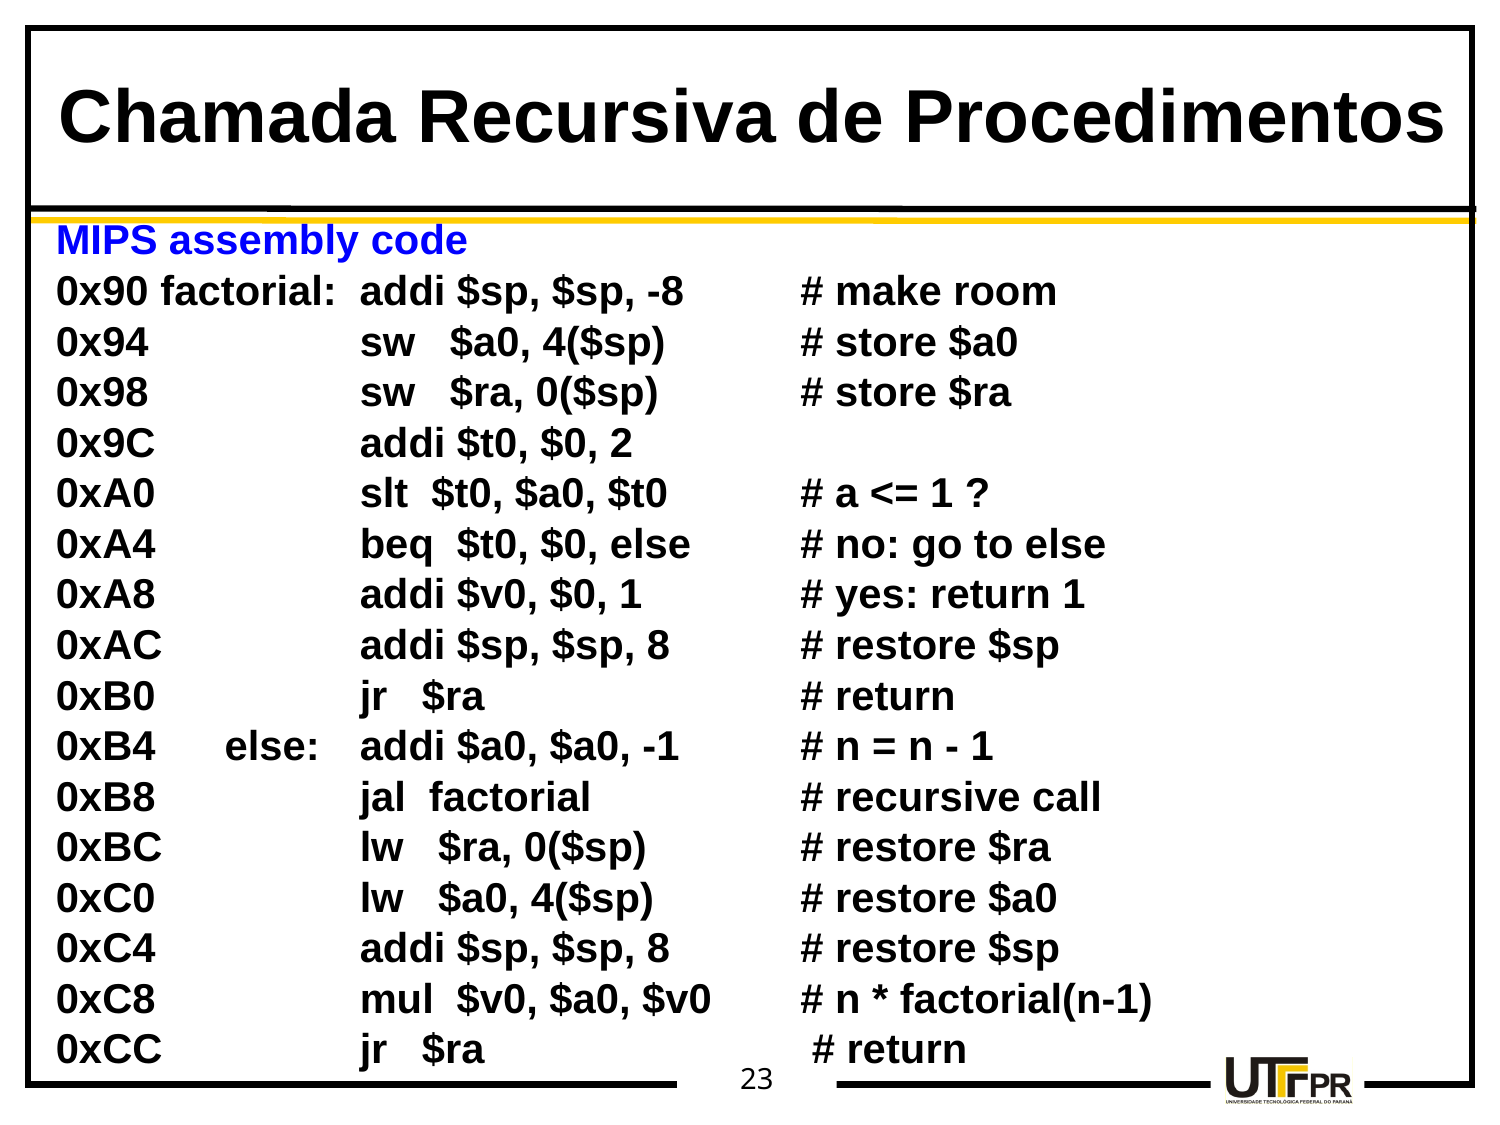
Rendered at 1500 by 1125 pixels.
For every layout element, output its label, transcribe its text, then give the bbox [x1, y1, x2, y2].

picture [1225, 1094, 1353, 1104]
title Chamada Recursiva de Procedimentos [29, 29, 1477, 207]
list MIPS assembly code 0x90 factorial: addi $sp, $sp, -8 # make room 0x94 sw $a0, 4($sp) # store $a0 0x98 sw $ra, 0($sp) # store $ra 0x9C addi $t0, $0, 2 0xA0 slt $t0, $a0, $t0 # a <= 1 ? 0xA4 beq $t0, $0, else # no: go to else 0xA8 addi $v0, $0, 1 # yes: return 1 0xAC addi $sp, $sp, 8 # restore $sp 0xB0 jr $ra # return 0xB4 else: addi $a0, $a0, -1 # n = n - 1 0xB8 jal factorial # recursive call 0xBC lw $ra, 0($sp) # restore $ra 0xC0 lw $a0, 4($sp) # restore $a0 0xC4 addi $sp, $sp, 8 # restore $sp 0xC8 mul $v0, $a0, $v0 # n * factorial(n-1) 0xCC jr $ra # return [41, 219, 1447, 1094]
